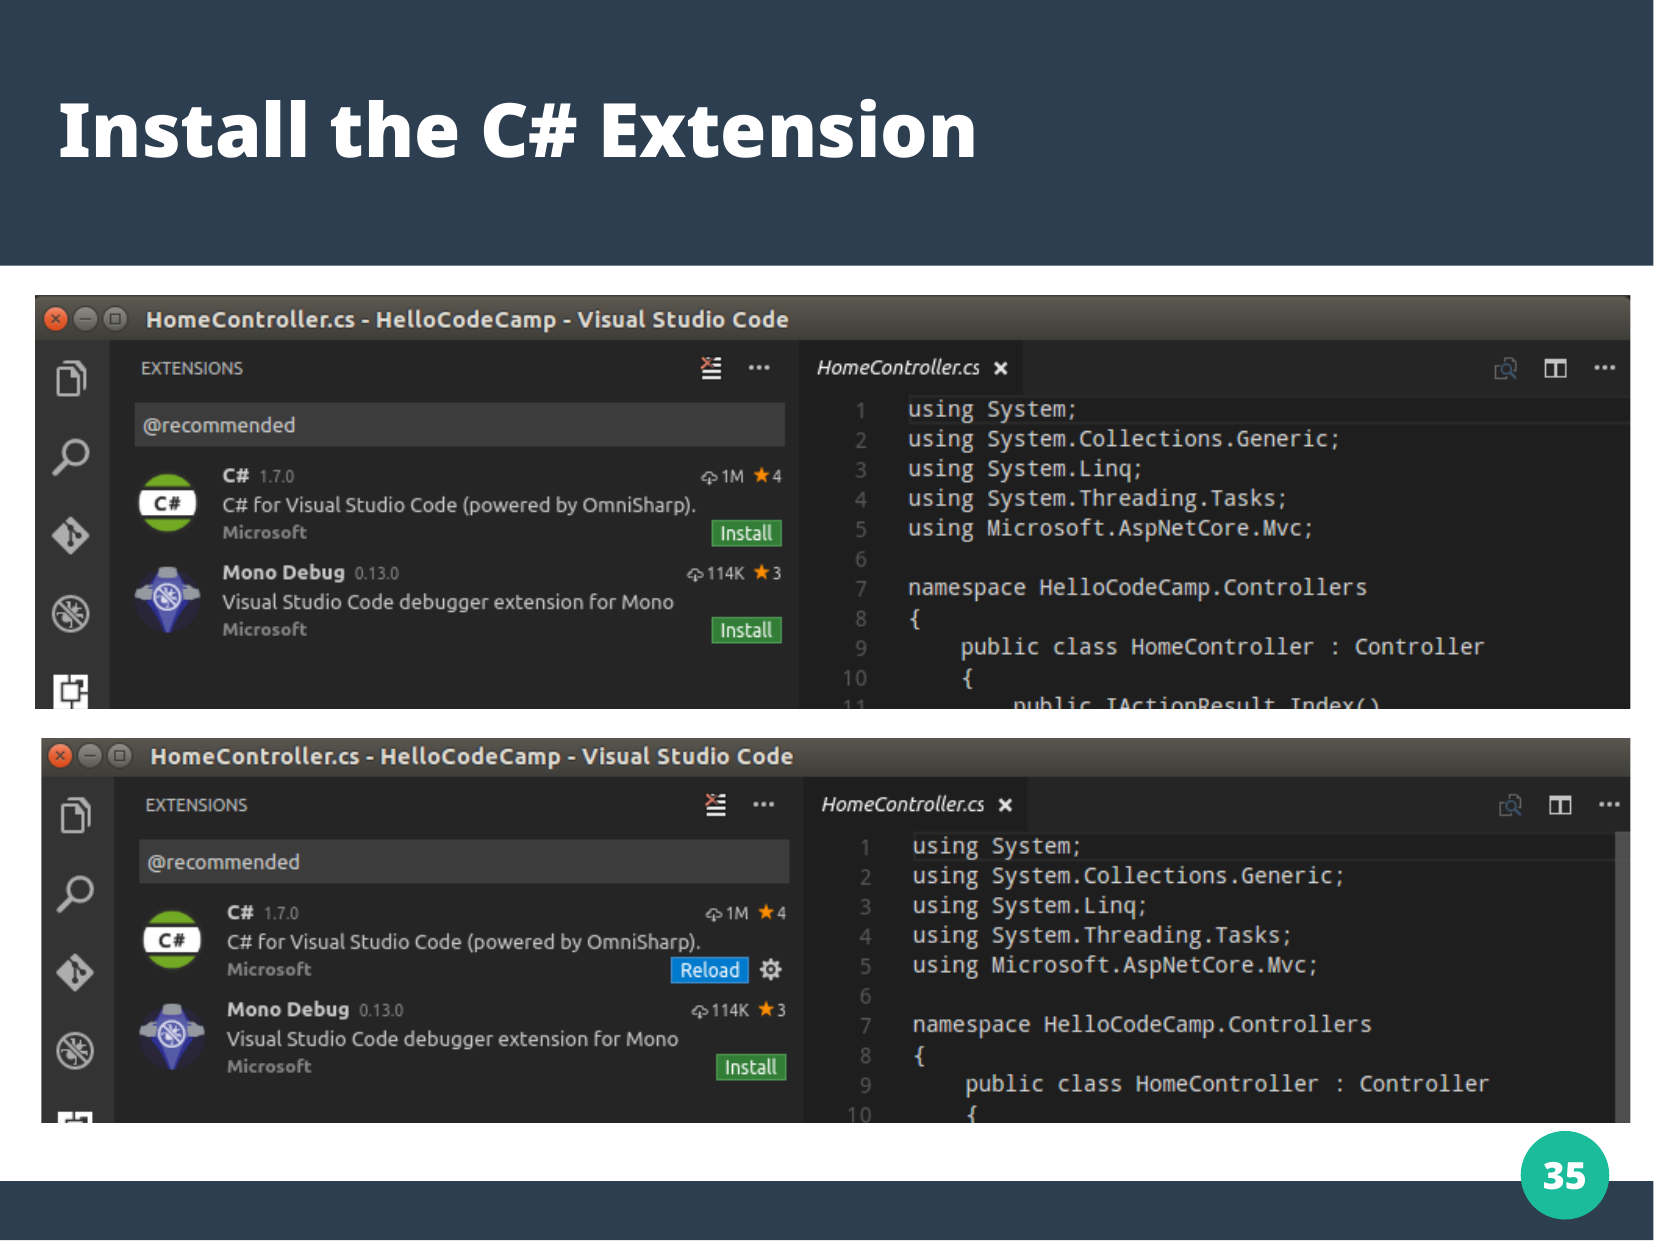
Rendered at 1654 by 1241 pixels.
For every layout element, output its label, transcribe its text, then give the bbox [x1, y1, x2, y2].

picture [35, 295, 1631, 709]
picture [41, 738, 1631, 1123]
title Install the C# Extension [59, 49, 1595, 207]
